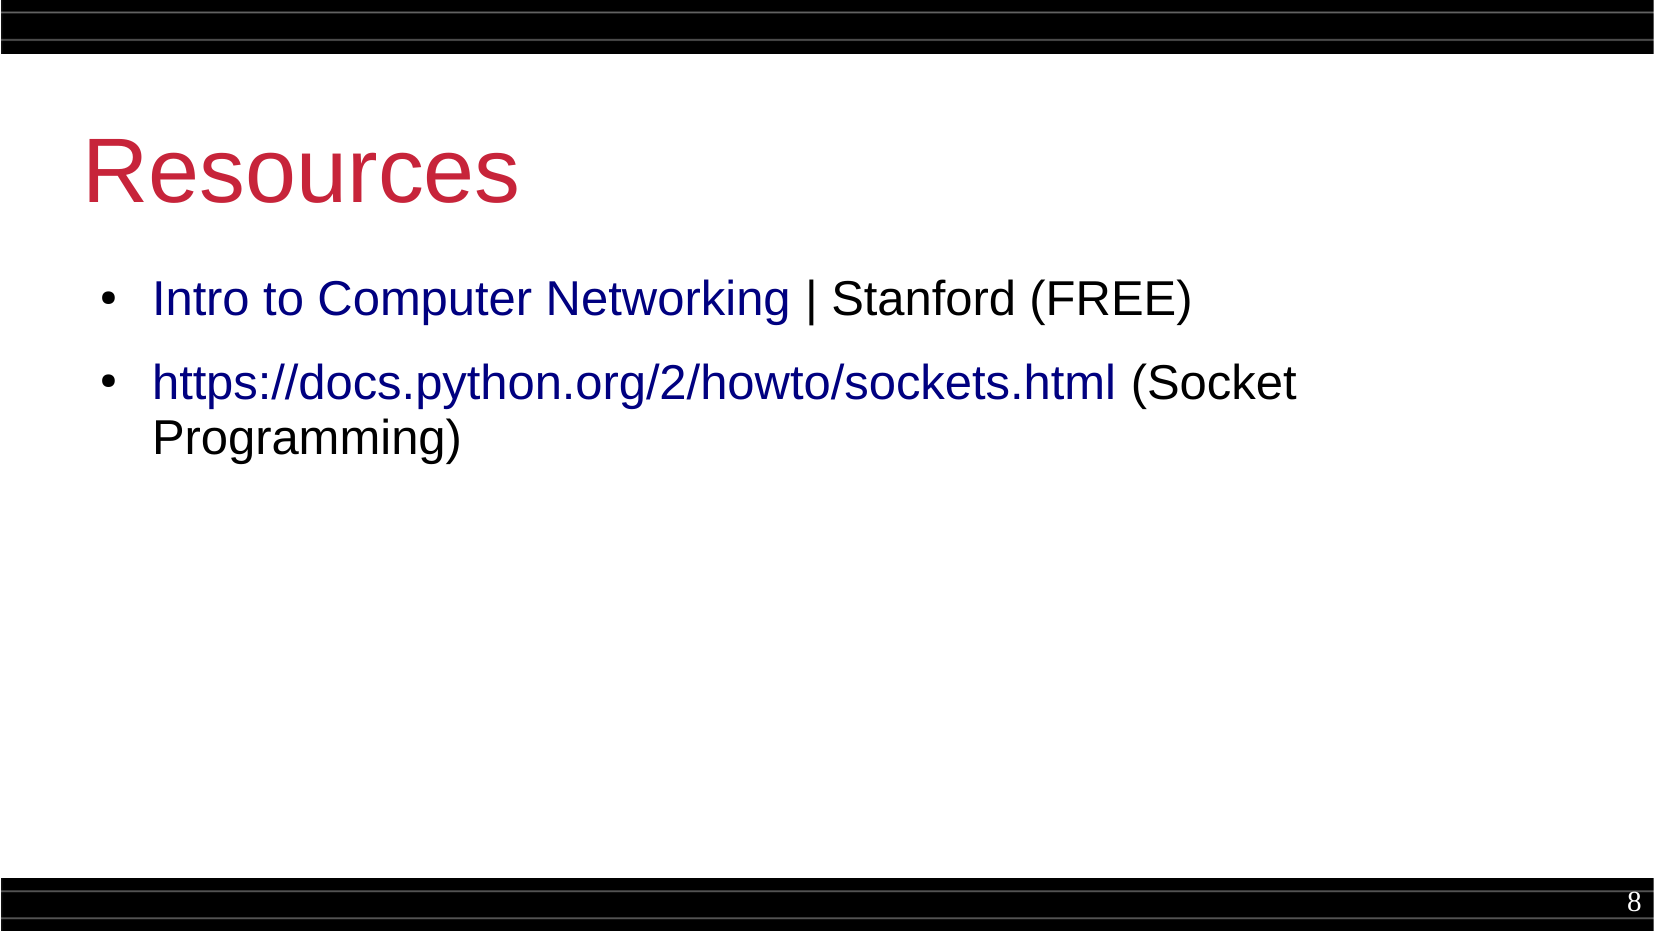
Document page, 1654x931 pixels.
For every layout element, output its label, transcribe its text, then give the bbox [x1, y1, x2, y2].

picture [1, 0, 1654, 54]
title Resources [82, 92, 1571, 249]
list Intro to Computer Networking | Stanford (FREE) https://docs.python.org/2/howto/sockets.html (Socket Programming) [82, 271, 1571, 466]
picture [1, 878, 1654, 931]
